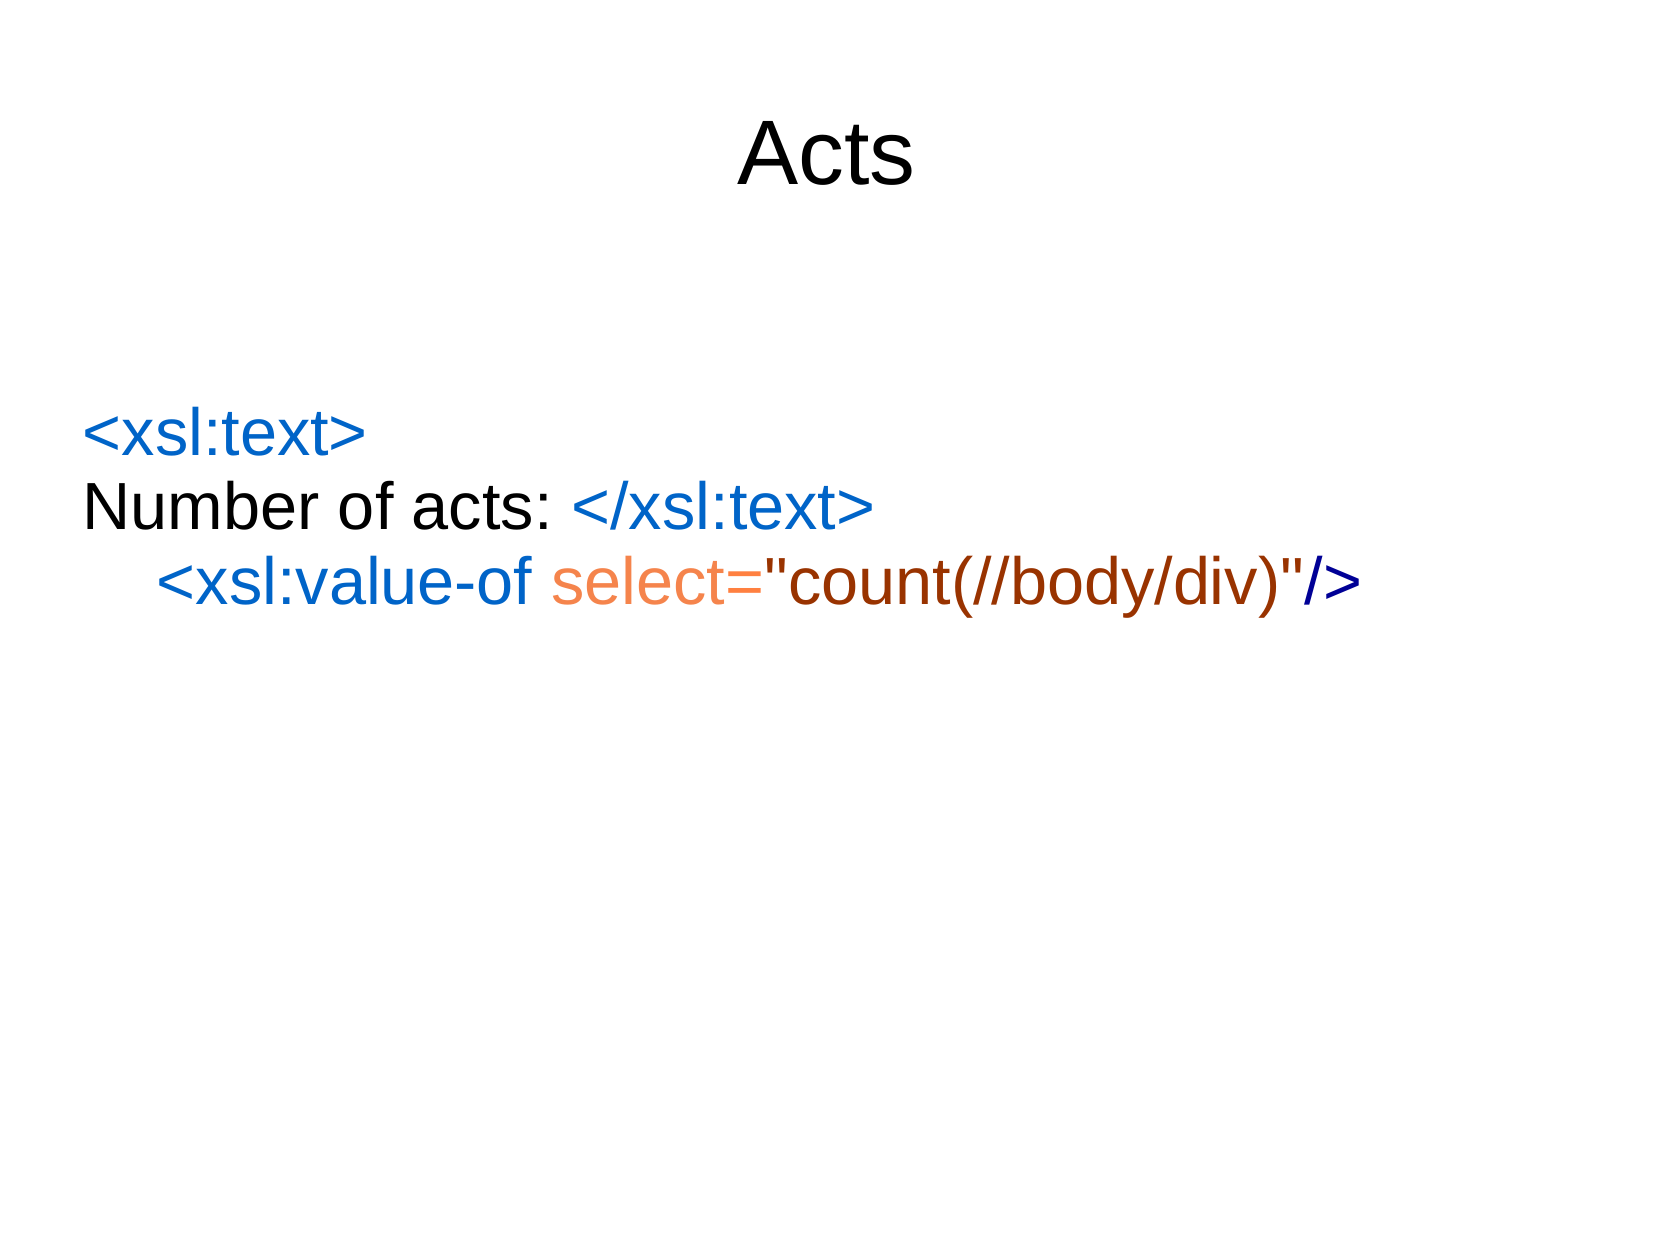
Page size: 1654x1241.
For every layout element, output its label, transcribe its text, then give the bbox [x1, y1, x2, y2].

list <xsl:text> Number of acts: </xsl:text> <xsl:value-of select="count(//body/div)"/> [82, 290, 1571, 1010]
title Acts [82, 49, 1571, 257]
